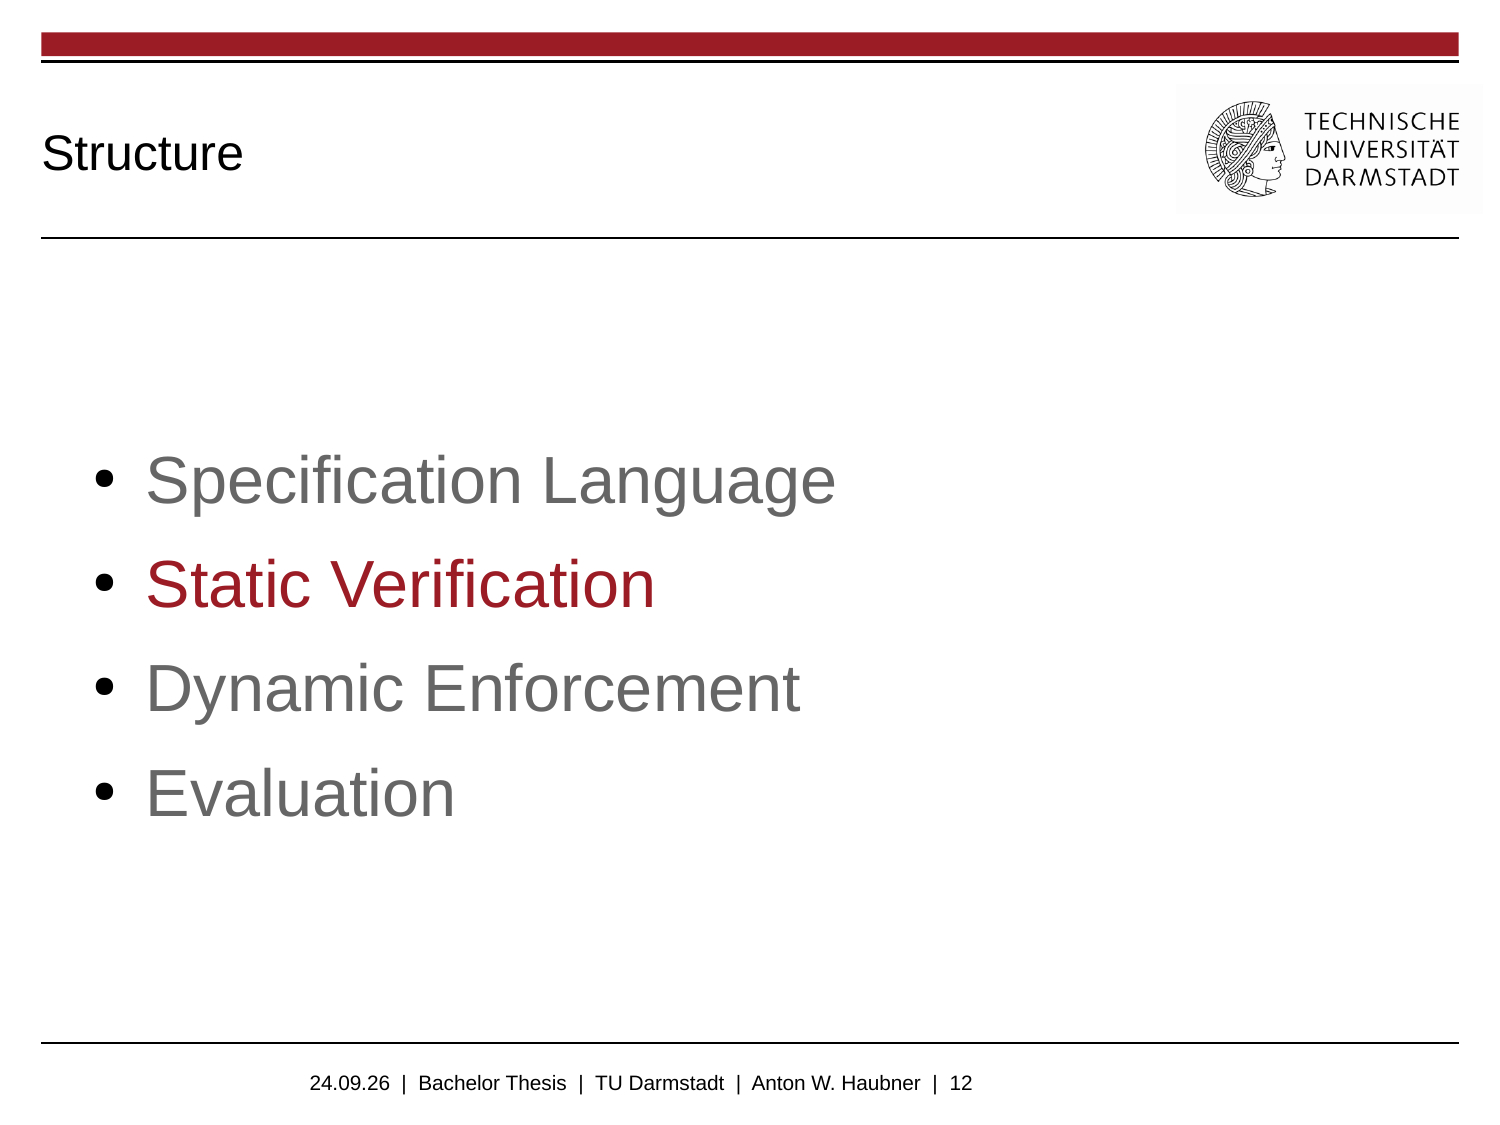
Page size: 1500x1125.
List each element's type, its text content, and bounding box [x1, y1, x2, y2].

title Structure [41, 78, 1131, 229]
list Specification Language Static Verification Dynamic Enforcement Evaluation [75, 310, 1426, 963]
